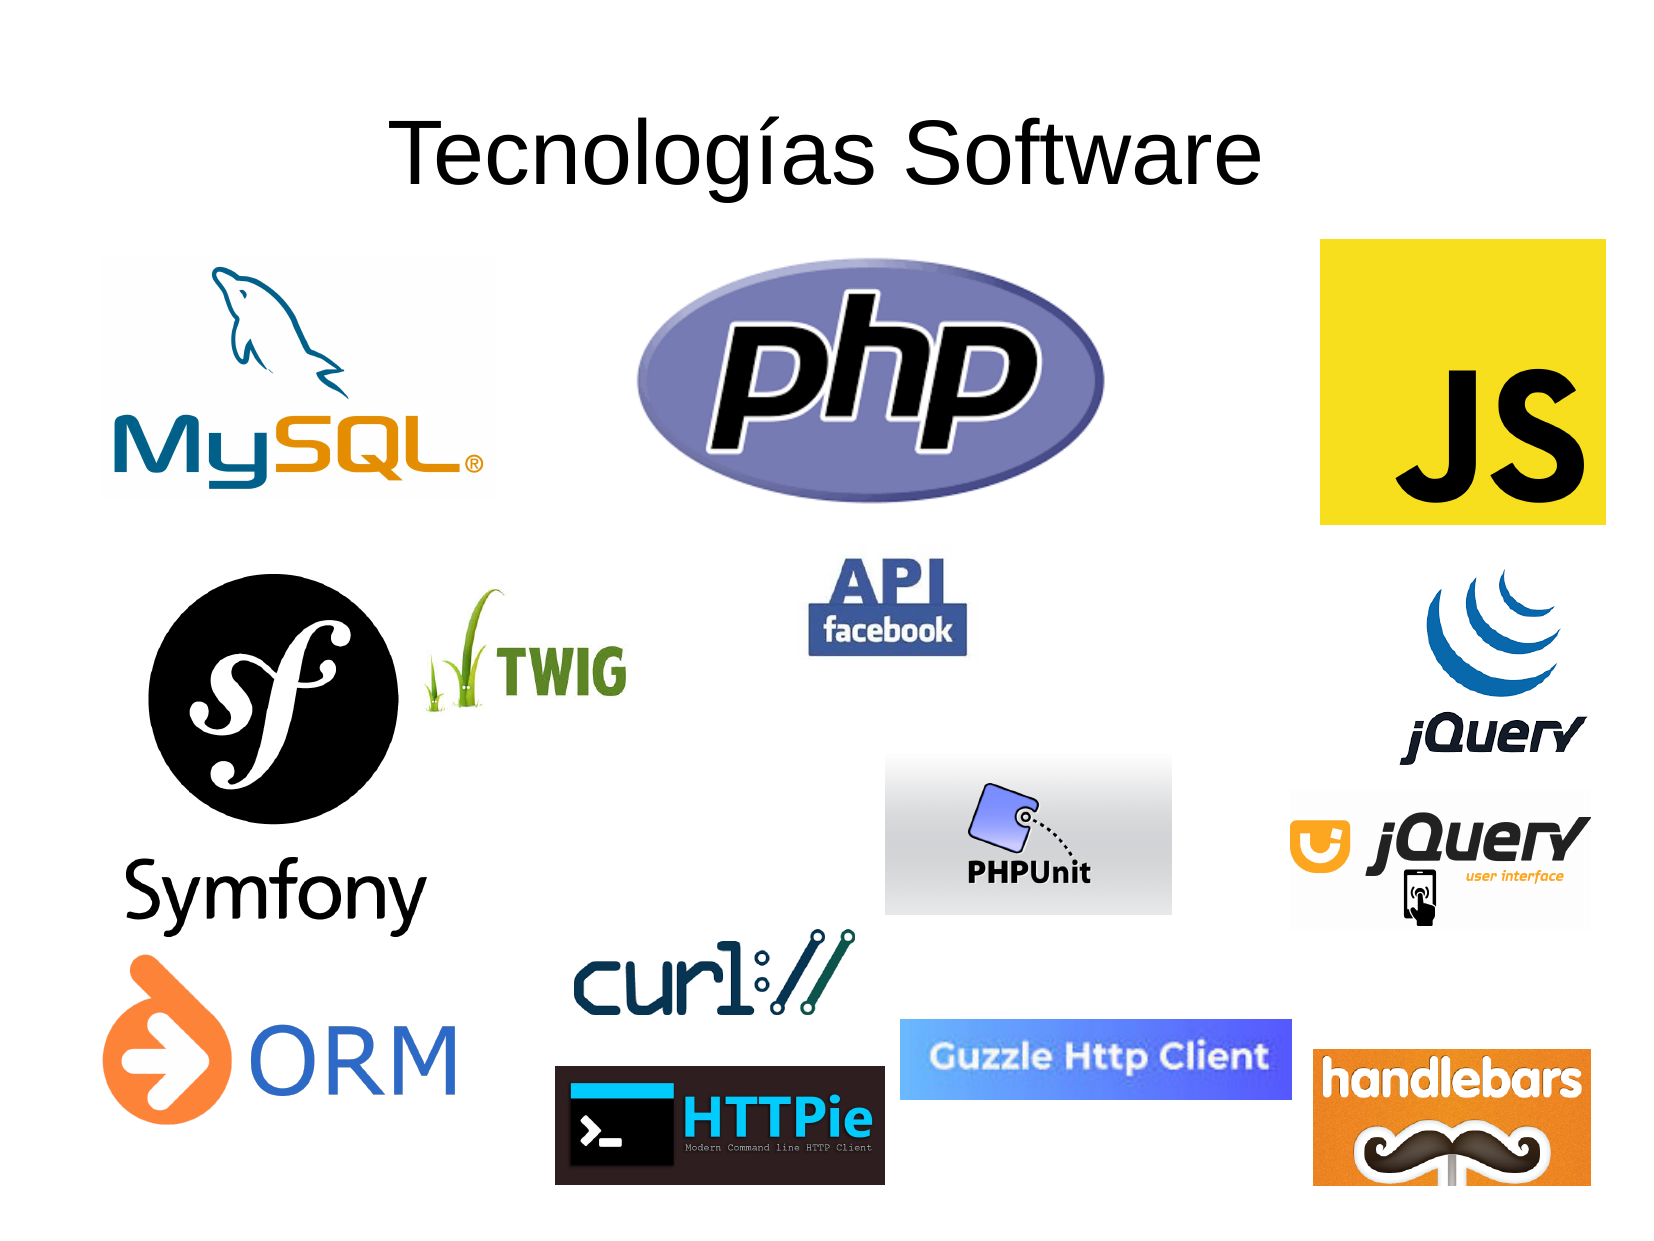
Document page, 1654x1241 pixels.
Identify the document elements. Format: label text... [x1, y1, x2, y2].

picture [555, 1066, 885, 1186]
picture [900, 1019, 1292, 1100]
title Tecnologías Software [82, 49, 1571, 257]
picture [1395, 569, 1591, 766]
picture [1313, 1049, 1591, 1186]
picture [1320, 239, 1606, 526]
picture [885, 753, 1172, 916]
picture [100, 256, 496, 501]
picture [631, 252, 1111, 511]
picture [795, 532, 980, 676]
picture [1290, 789, 1591, 931]
picture [0, 539, 856, 1141]
